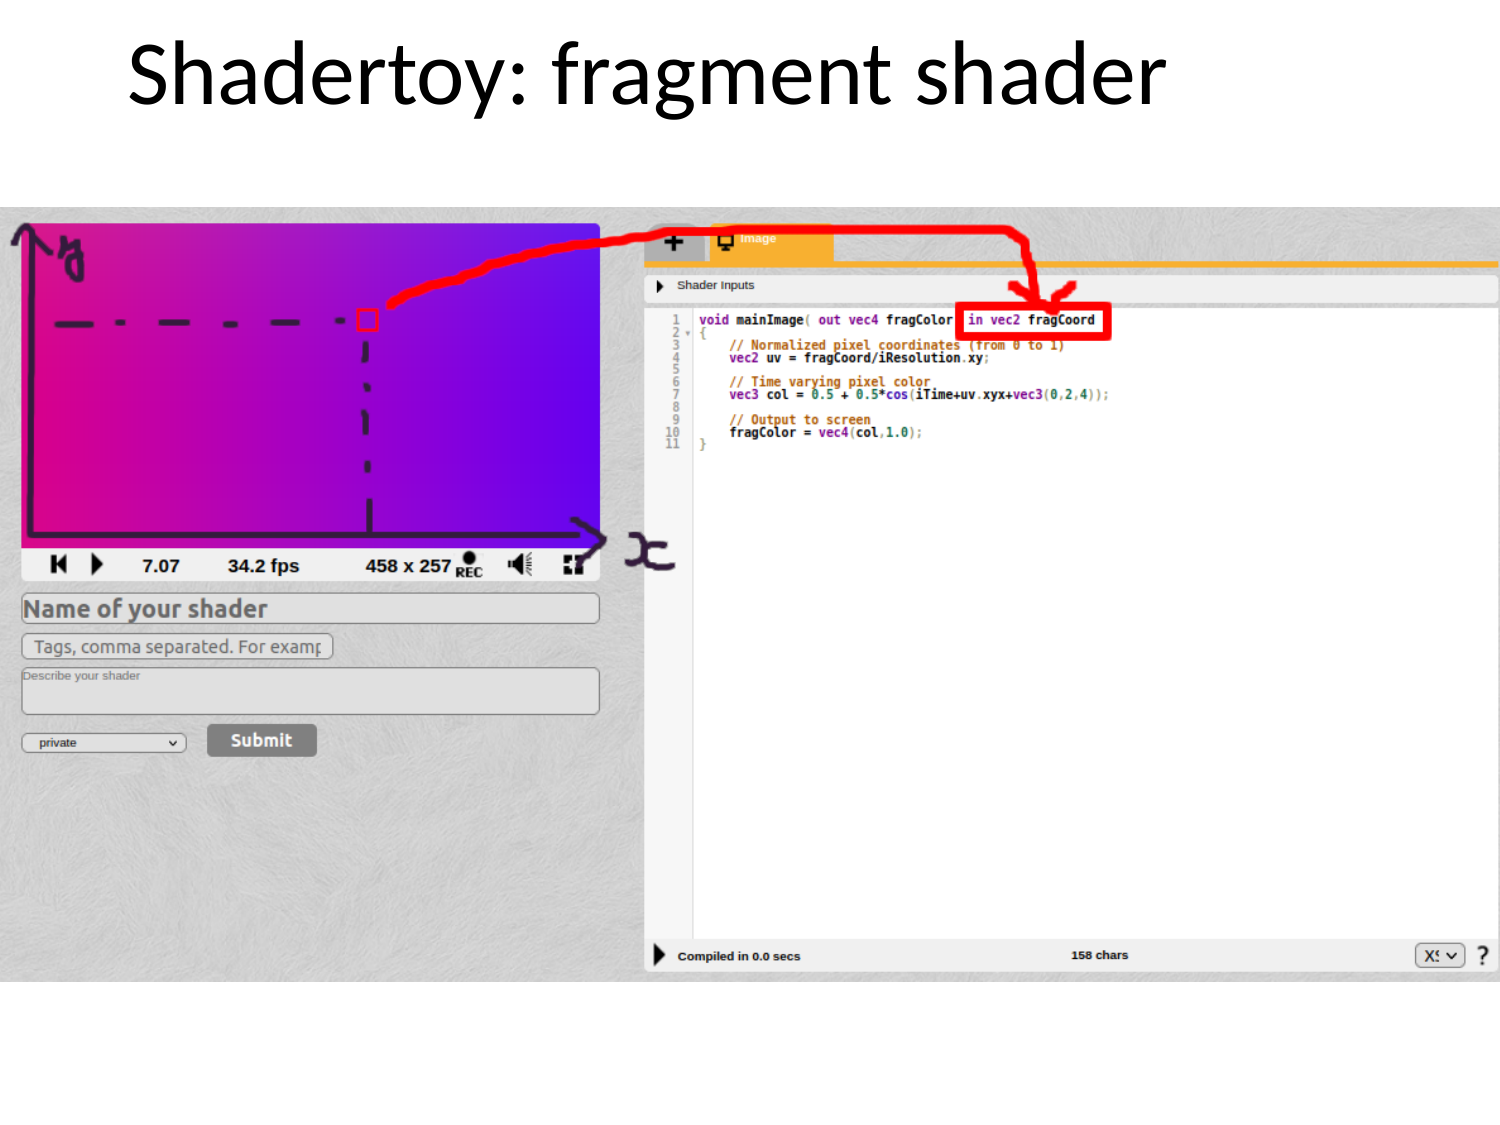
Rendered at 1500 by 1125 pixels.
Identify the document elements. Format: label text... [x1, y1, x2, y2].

text_box Shadertoy: fragment shader [112, 28, 1473, 156]
picture [0, 207, 1500, 982]
